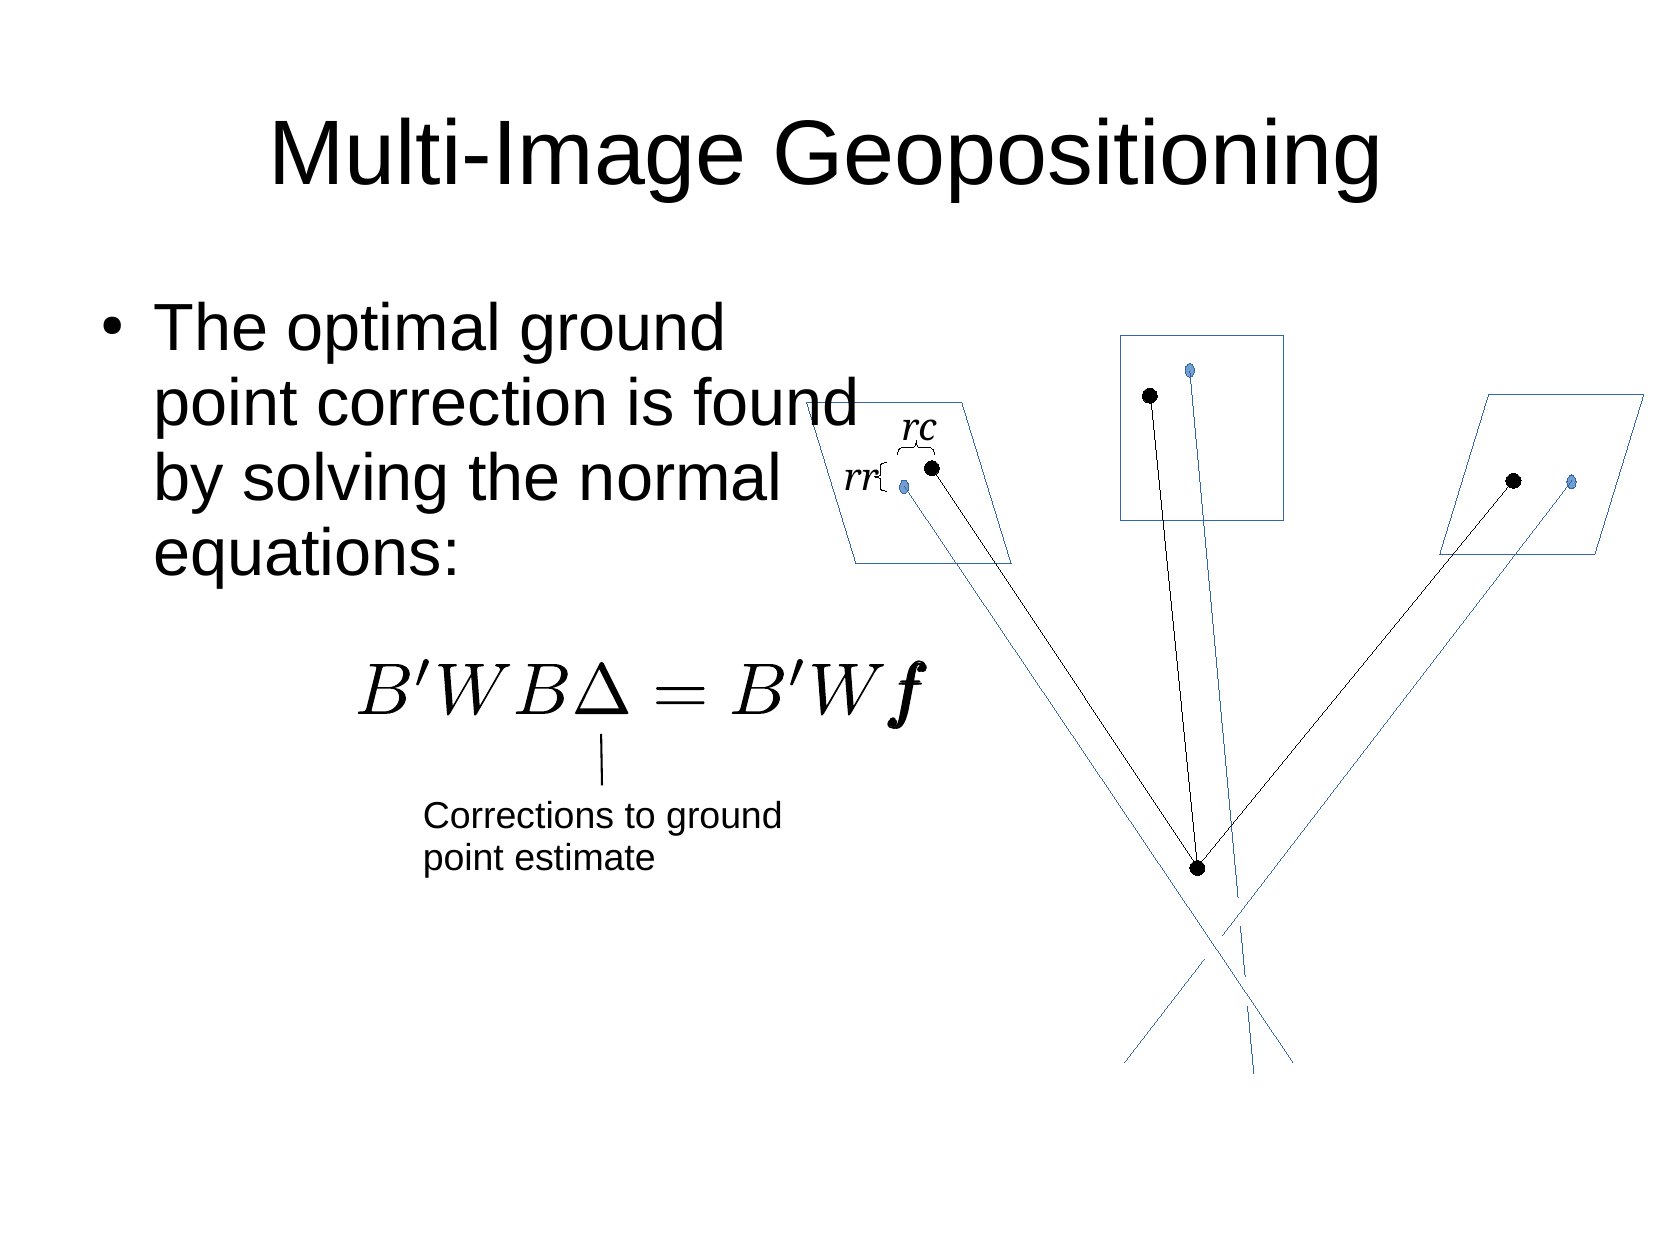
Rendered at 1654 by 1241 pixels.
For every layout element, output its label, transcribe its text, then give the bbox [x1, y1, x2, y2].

text_box rr [829, 442, 888, 501]
list The optimal ground point correction is found by solving the normal equations: [82, 290, 870, 1218]
text_box [1505, 473, 1522, 489]
title Multi-Image Geopositioning [82, 49, 1571, 257]
text_box [354, 658, 931, 729]
text_box [899, 480, 909, 494]
text_box [1142, 388, 1158, 404]
text_box rc [886, 393, 947, 451]
text_box [924, 460, 940, 476]
text_box Corrections to ground point estimate [408, 786, 800, 886]
text_box [1185, 363, 1195, 378]
text_box [1189, 860, 1205, 876]
text_box [1566, 474, 1577, 489]
